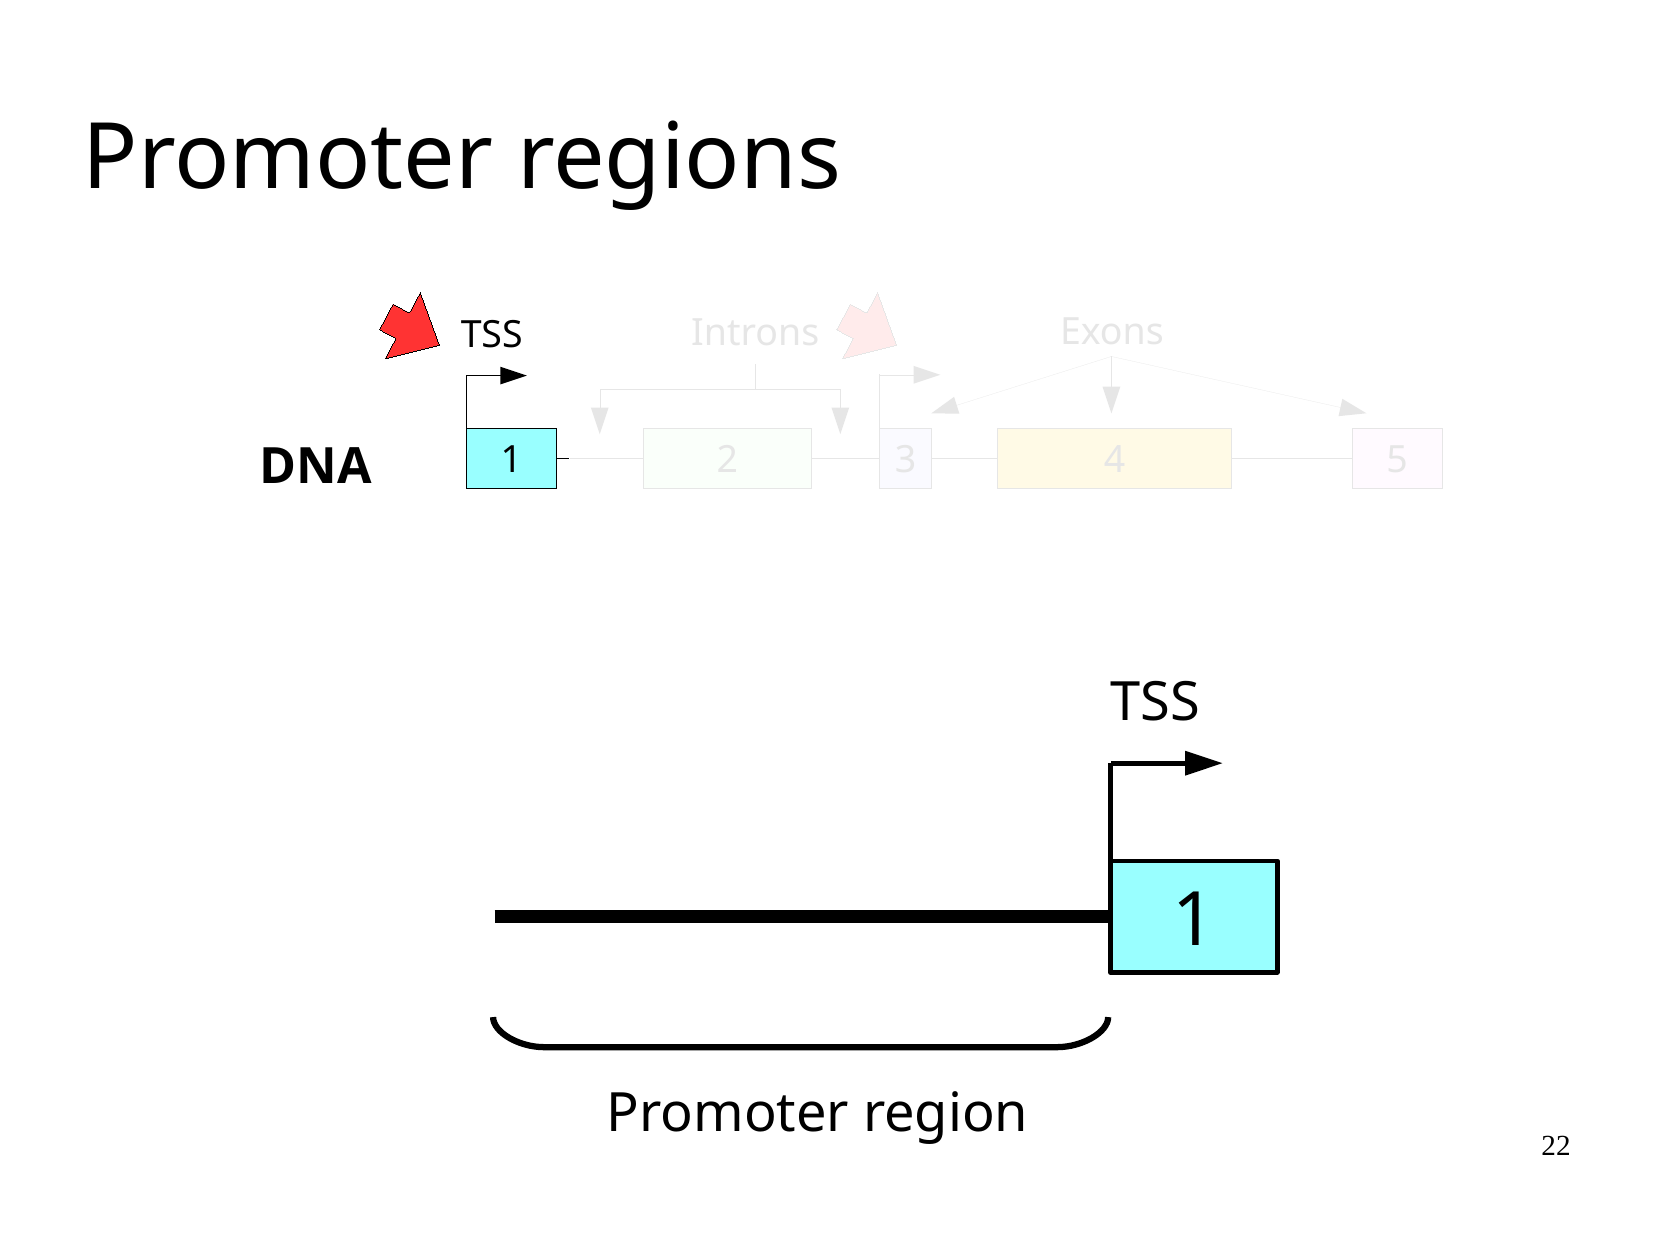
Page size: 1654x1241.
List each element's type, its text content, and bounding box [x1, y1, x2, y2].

text_box 1 [1110, 860, 1278, 973]
text_box 1 [466, 428, 557, 489]
title Promoter regions [82, 49, 1571, 257]
text_box DNA [244, 422, 377, 498]
text_box TSS [1095, 654, 1218, 737]
text_box Promoter region [591, 1065, 994, 1147]
text_box [379, 292, 440, 359]
text_box [569, 270, 1471, 511]
text_box TSS [445, 300, 540, 362]
